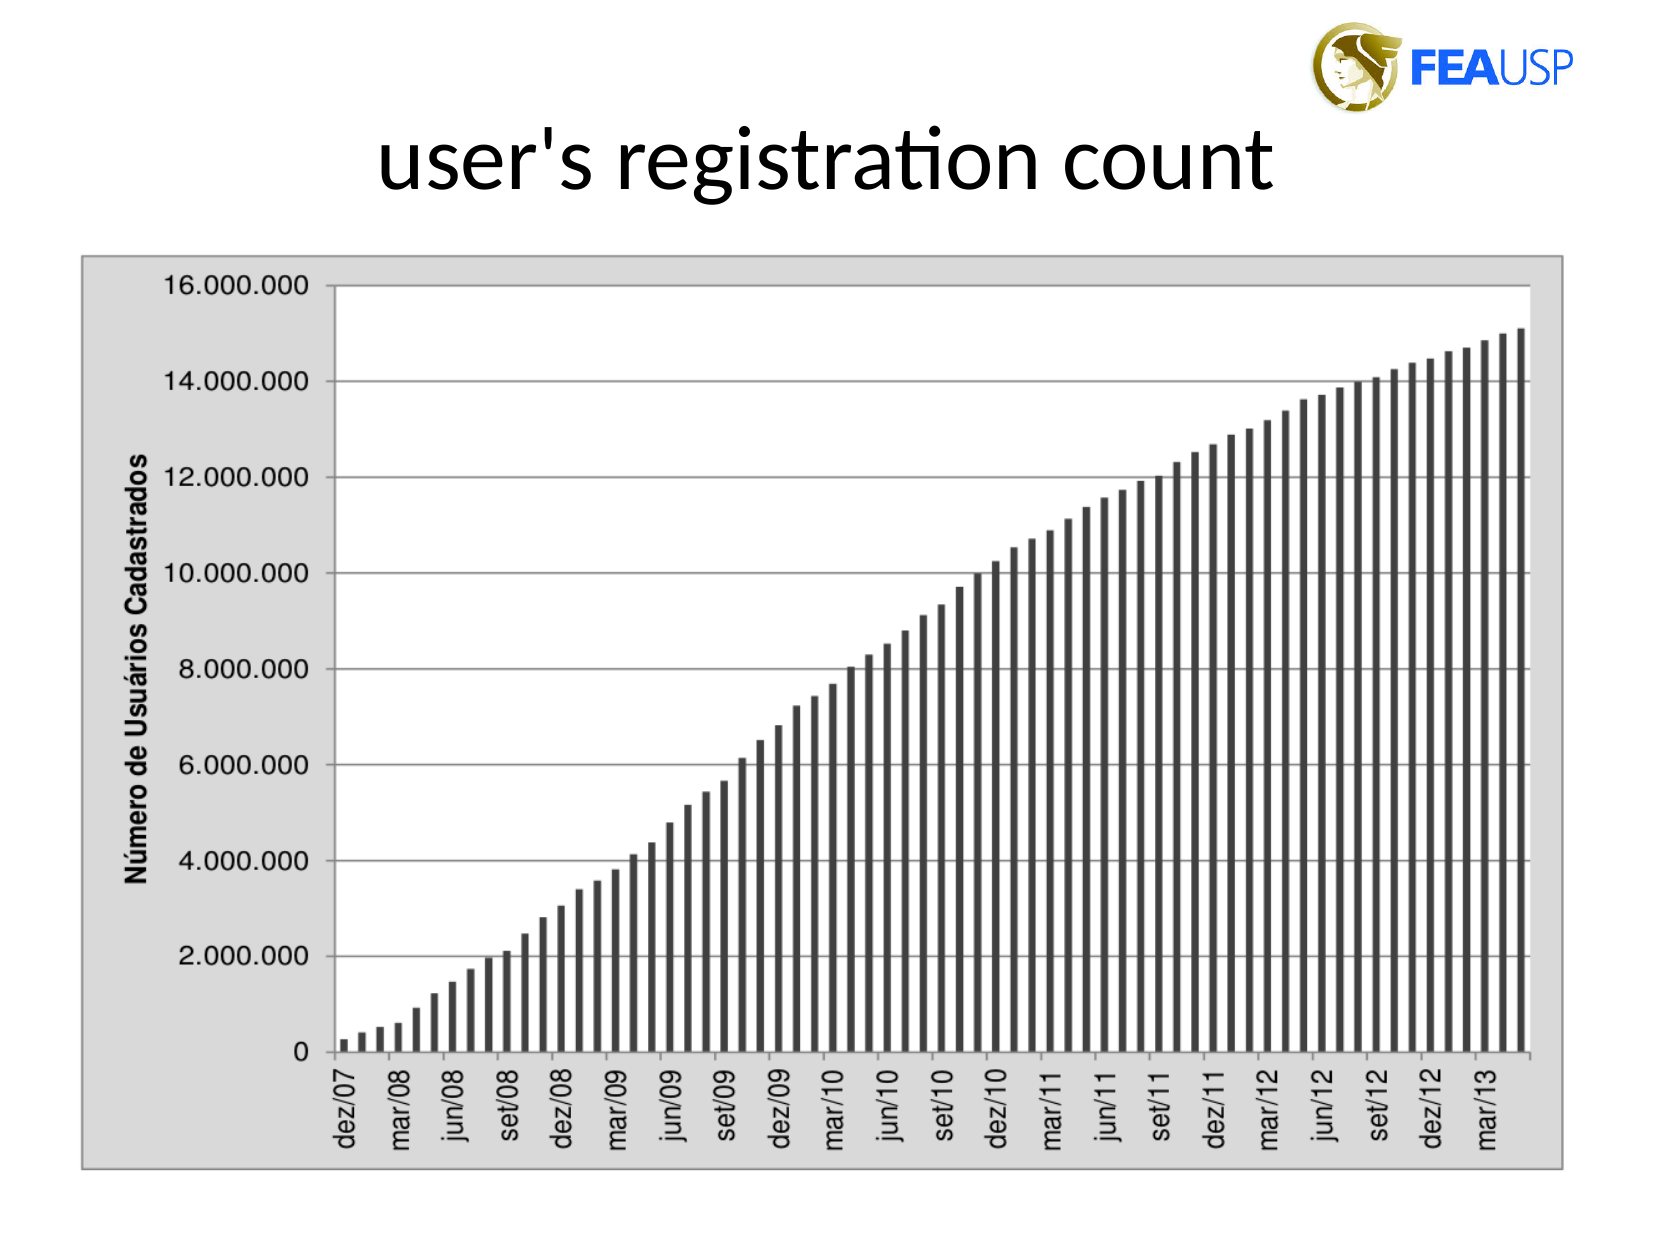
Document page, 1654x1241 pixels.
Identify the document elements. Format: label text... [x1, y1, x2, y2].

picture [59, 233, 1595, 1179]
picture [1308, 21, 1573, 115]
title user's registration count [82, 49, 1571, 233]
